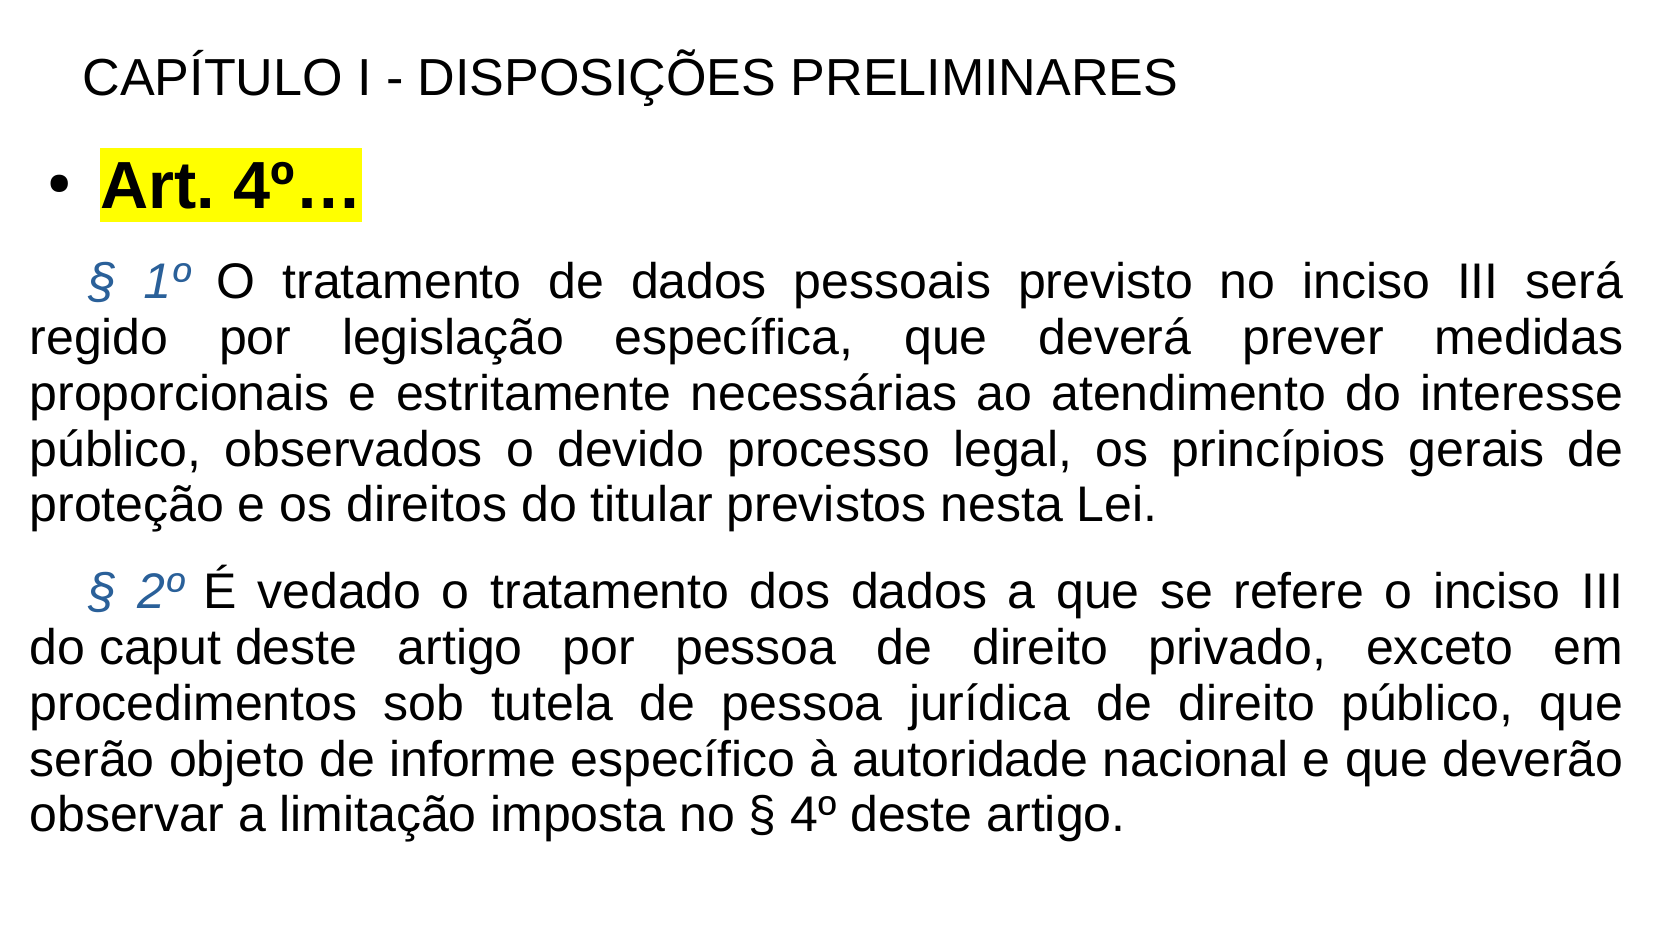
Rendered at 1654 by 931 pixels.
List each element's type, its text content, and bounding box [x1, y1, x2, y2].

title CAPÍTULO I - DISPOSIÇÕES PRELIMINARES [82, 37, 1571, 119]
list Art. 4º… § 1º O tratamento de dados pessoais previsto no inciso III será regido por legislação específica, que deverá prever medidas proporcionais e estritamente necessárias ao atendimento do interesse público, observados o devido processo legal, os princípios gerais de proteção e os direitos do titular previstos nesta Lei. § 2º É vedado o tratamento dos dados a que se refere o inciso III do caput deste artigo por pessoa de direito privado, exceto em procedimentos sob tutela de pessoa jurídica de direito público, que serão objeto de informe específico à autoridade nacional e que deverão observar a limitação imposta no § 4º deste artigo. [29, 147, 1625, 886]
